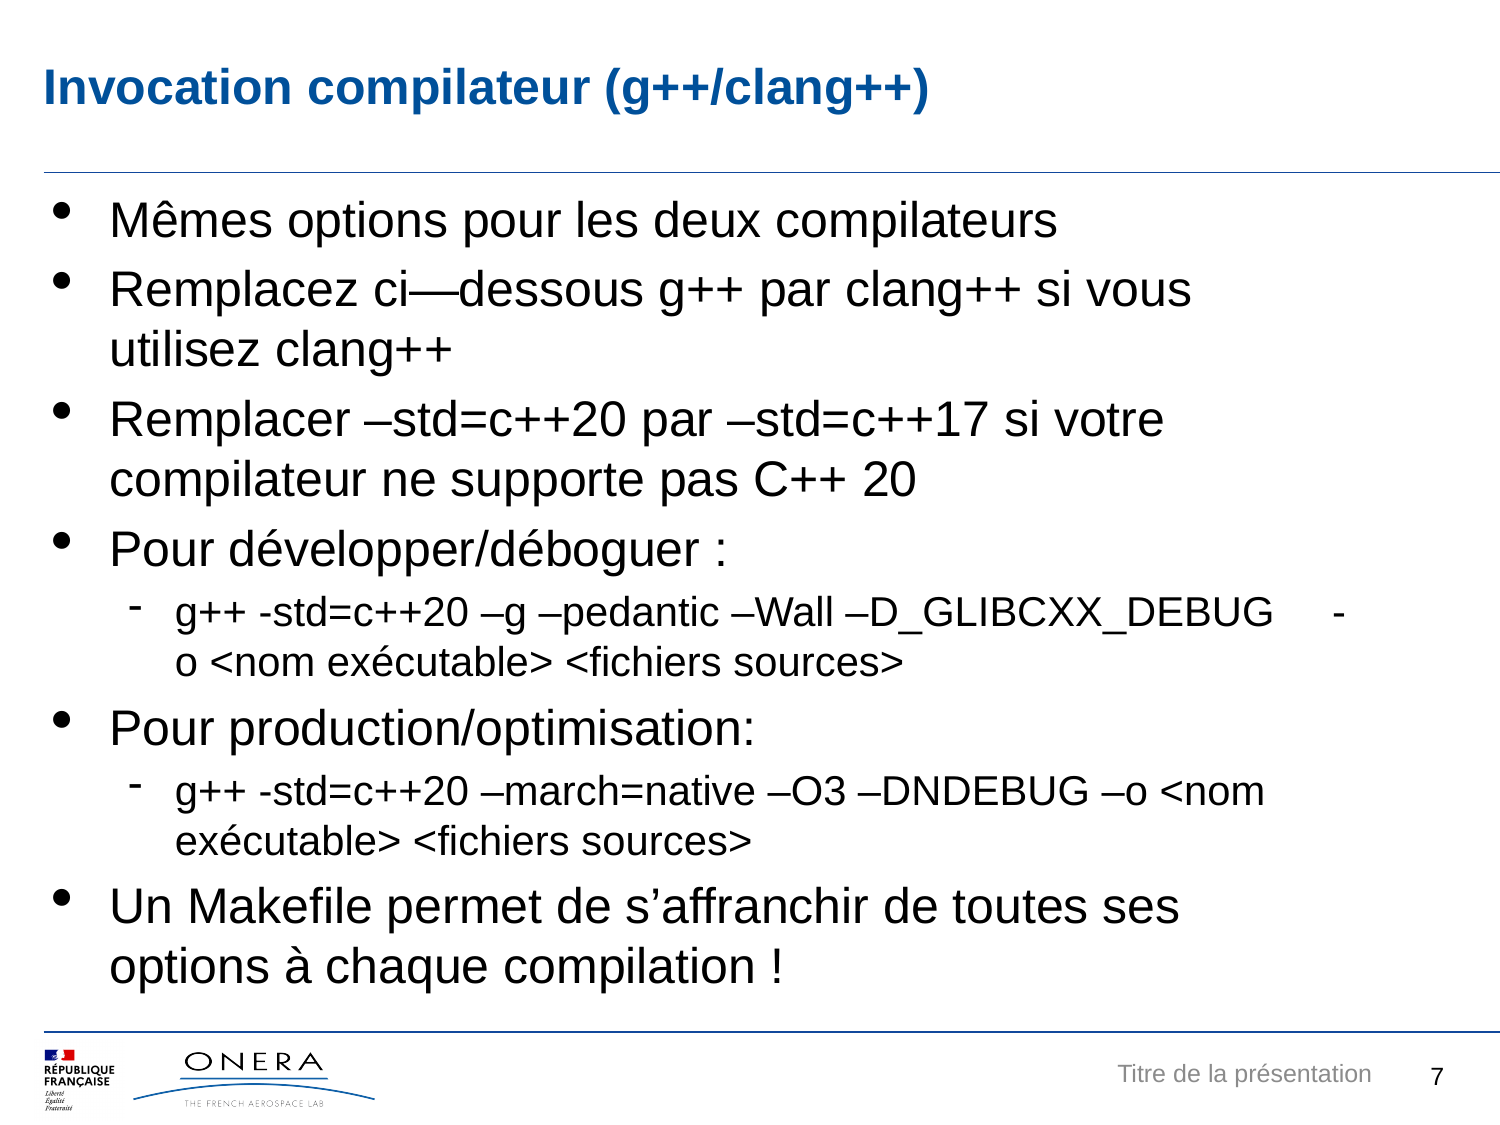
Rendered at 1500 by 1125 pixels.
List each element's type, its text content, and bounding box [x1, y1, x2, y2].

text_box <numéro> [1374, 1025, 1500, 1125]
text_box Invocation compilateur (g++/clang++) [43, 0, 1486, 169]
text_box Mêmes options pour les deux compilateurs Remplacez ci—dessous g++ par clang++ si vous utilisez clang++ Remplacer –std=c++20 par –std=c++17 si votre compilateur ne supporte pas C++ 20 Pour développer/déboguer : g++ -std=c++20 –g –pedantic –Wall –D_GLIBCXX_DEBUG -o <nom exécutable> <fichiers sources> Pour production/optimisation: g++ -std=c++20 –march=native –O3 –DNDEBUG –o <nom exécutable> <fichiers sources> Un Makefile permet de s’affranchir de toutes ses options à chaque compilation ! [53, 186, 1348, 1021]
picture [133, 1052, 375, 1107]
text_box Titre de la présentation [466, 1042, 1388, 1103]
picture [34, 1039, 125, 1121]
